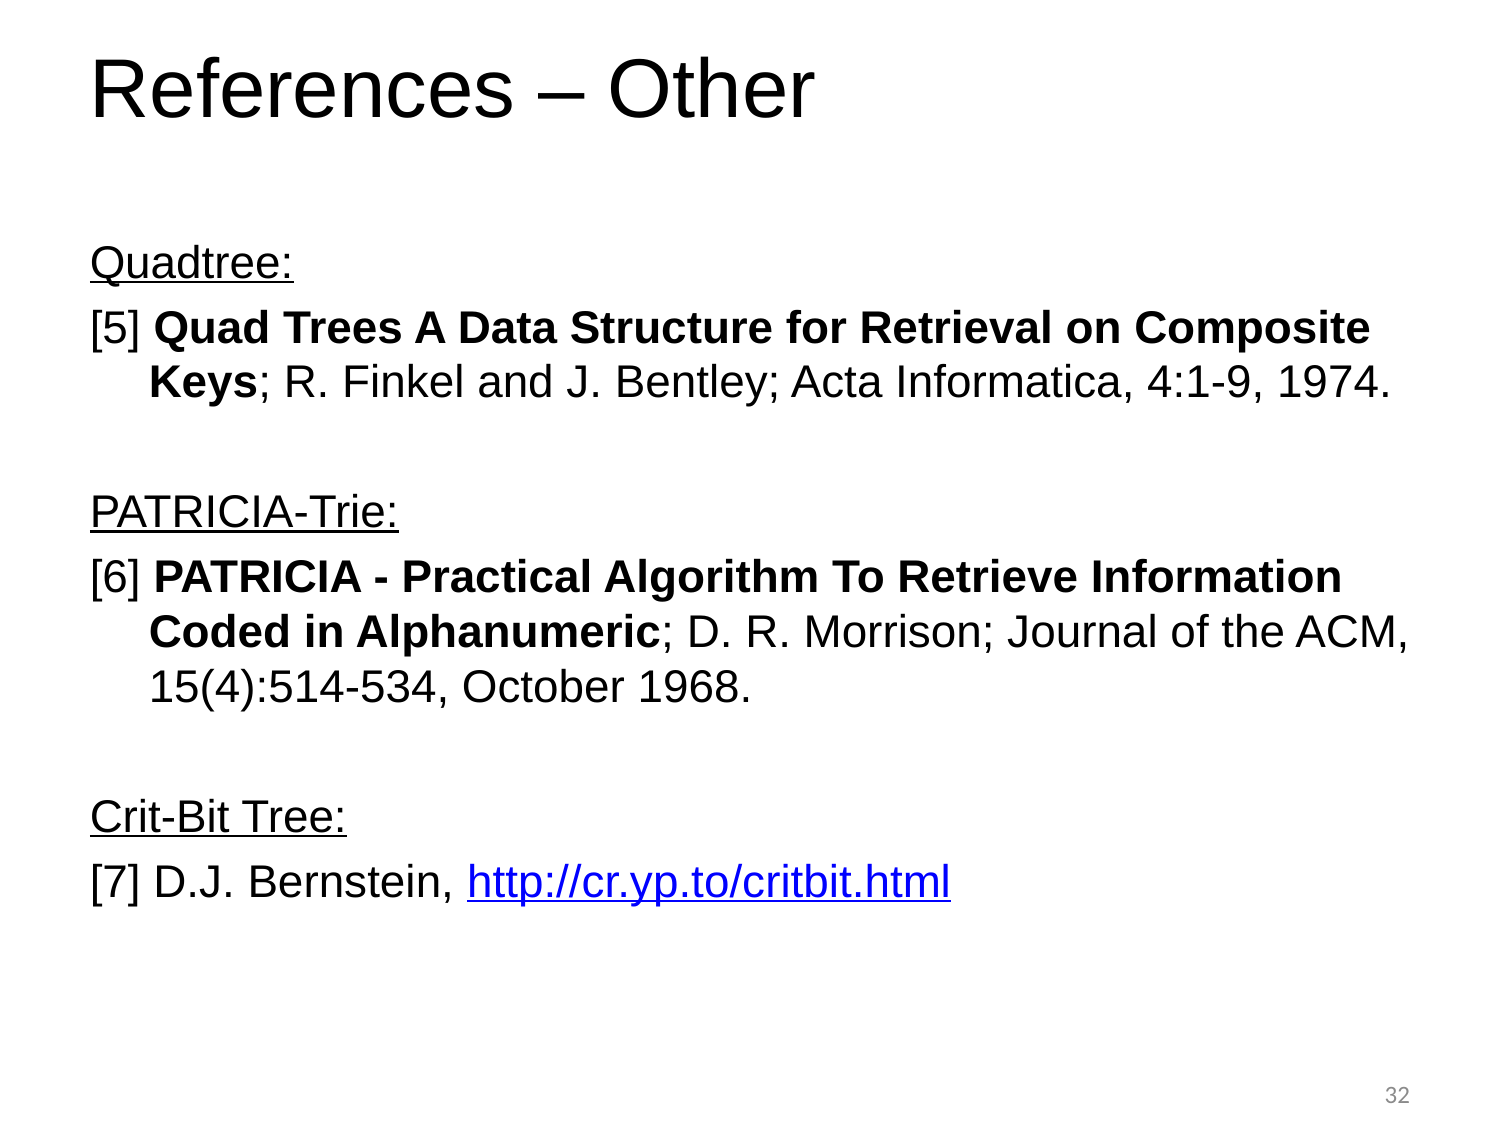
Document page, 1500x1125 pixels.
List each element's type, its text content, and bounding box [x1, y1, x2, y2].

text_box Quadtree: [5] Quad Trees A Data Structure for Retrieval on Composite Keys; R. Finkel and J. Bentley; Acta Informatica, 4:1-9, 1974. PATRICIA-Trie: [6] PATRICIA - Practical Algorithm To Retrieve Information Coded in Alphanumeric; D. R. Morrison; Journal of the ACM, 15(4):514-534, October 1968. Crit-Bit Tree: [7] D.J. Bernstein, http://cr.yp.to/critbit.html [75, 224, 1425, 1050]
text_box <number> [1074, 1079, 1425, 1107]
text_box References – Other [75, 12, 1425, 155]
